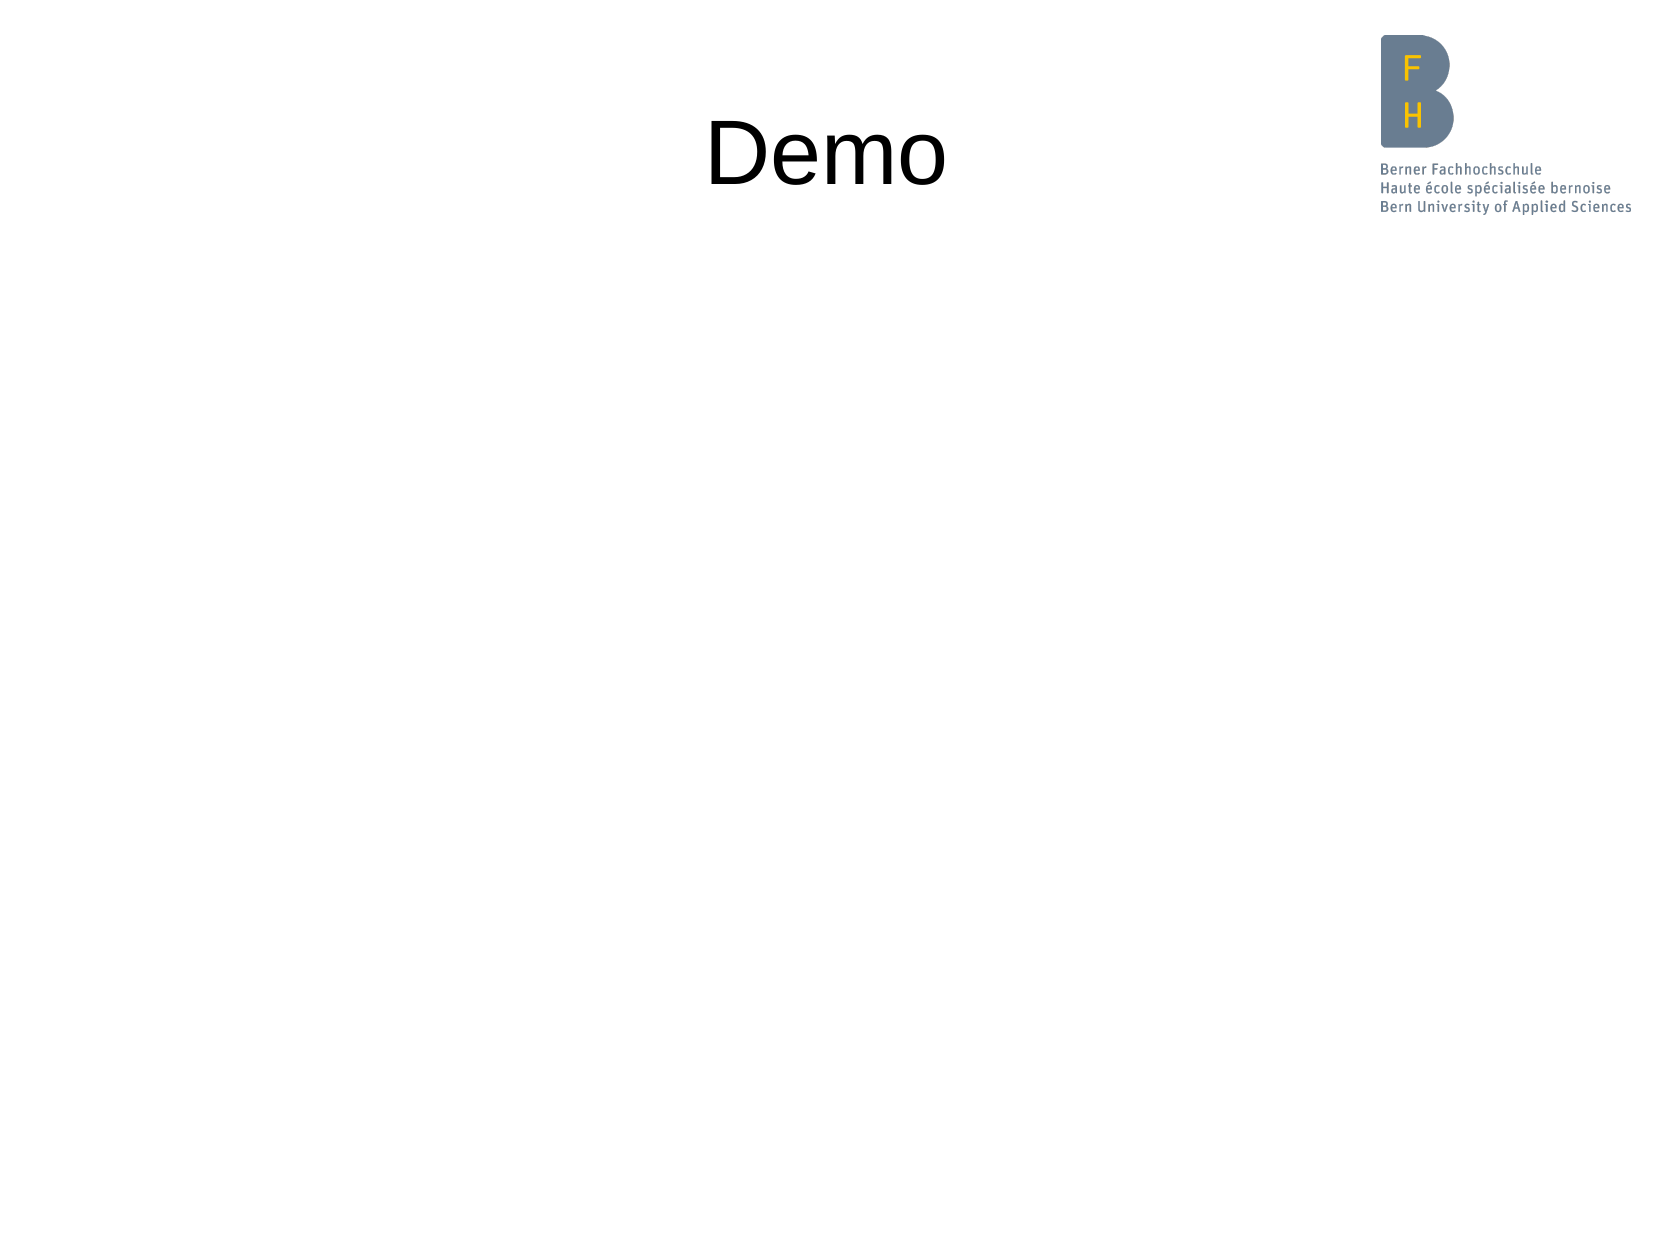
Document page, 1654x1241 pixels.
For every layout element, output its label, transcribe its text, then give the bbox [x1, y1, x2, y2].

title Demo [82, 49, 1571, 257]
picture [1381, 35, 1631, 215]
